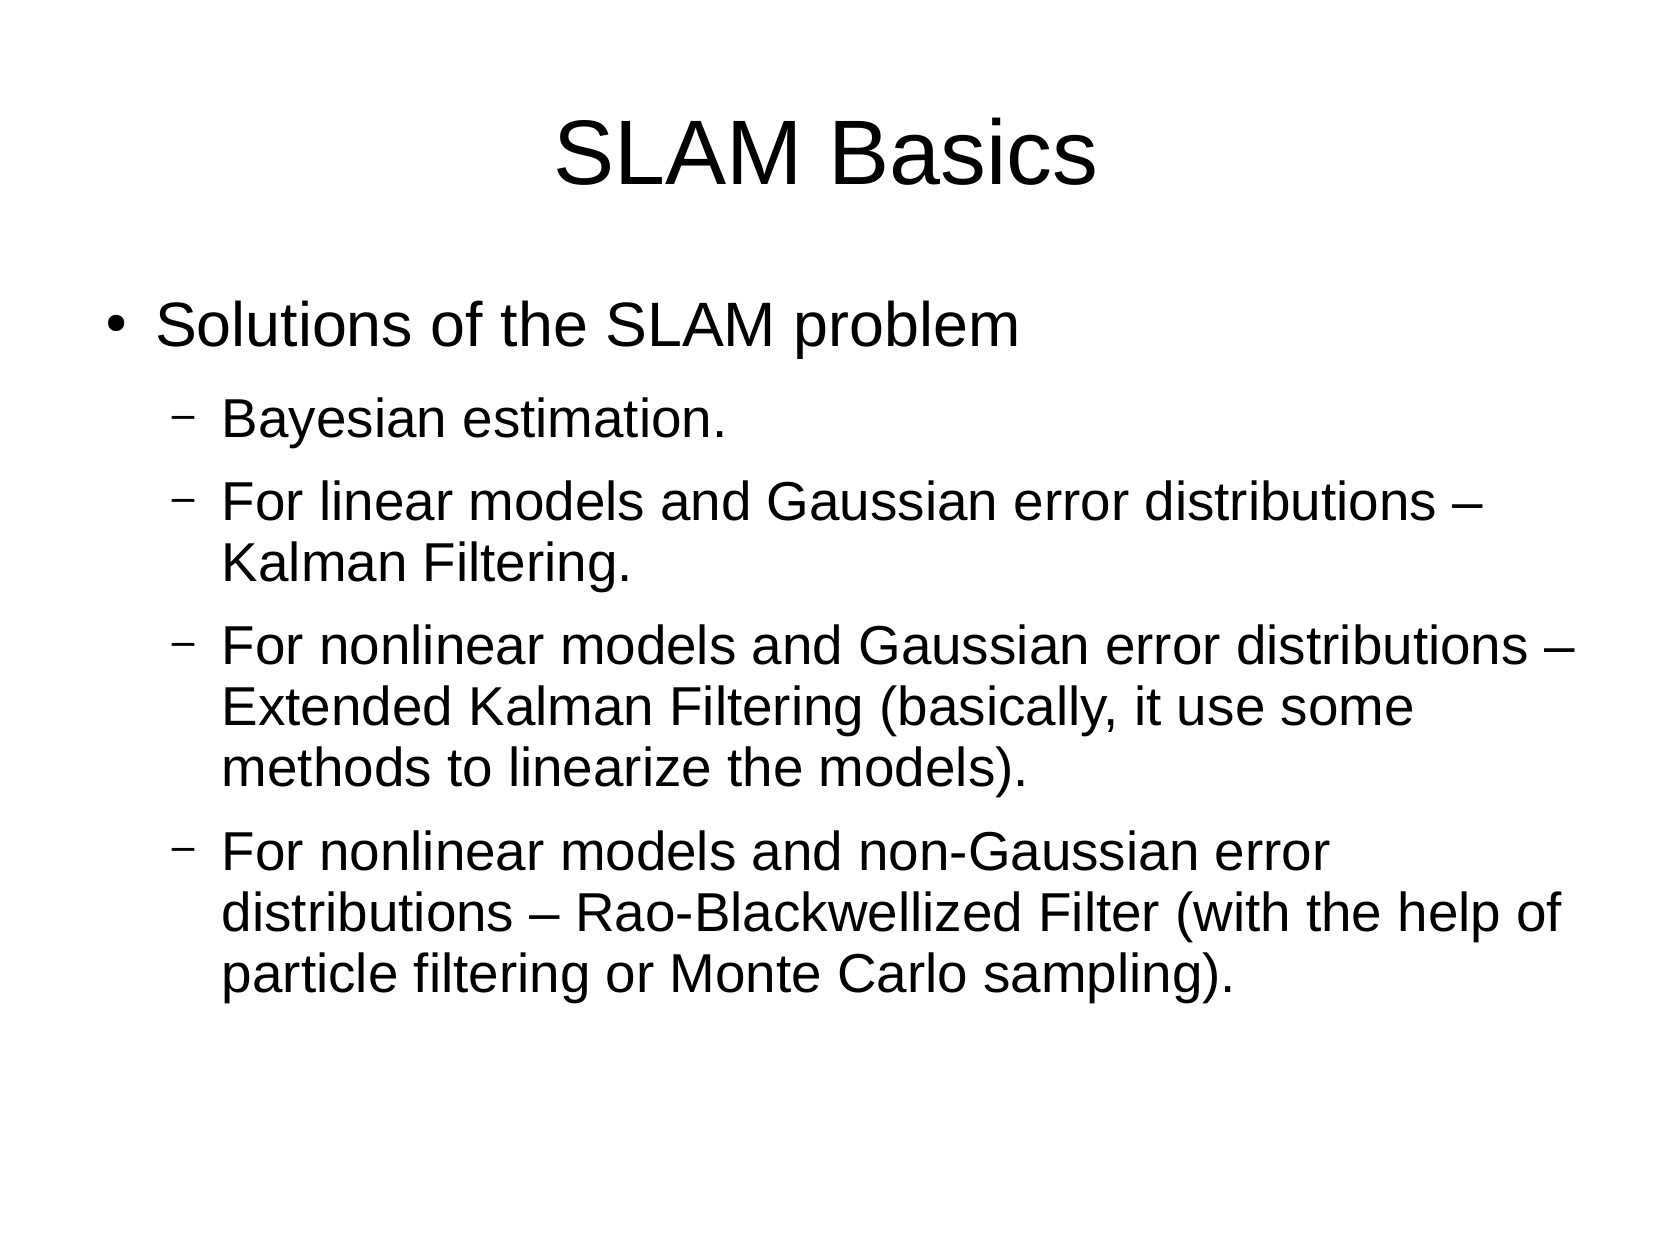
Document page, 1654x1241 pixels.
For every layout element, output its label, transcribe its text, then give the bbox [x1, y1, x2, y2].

title SLAM Basics [82, 49, 1571, 257]
list Solutions of the SLAM problem Bayesian estimation. For linear models and Gaussian error distributions – Kalman Filtering. For nonlinear models and Gaussian error distributions – Extended Kalman Filtering (basically, it use some methods to linearize the models). For nonlinear models and non-Gaussian error distributions – Rao-Blackwellized Filter (with the help of particle filtering or Monte Carlo sampling). [88, 290, 1577, 1010]
